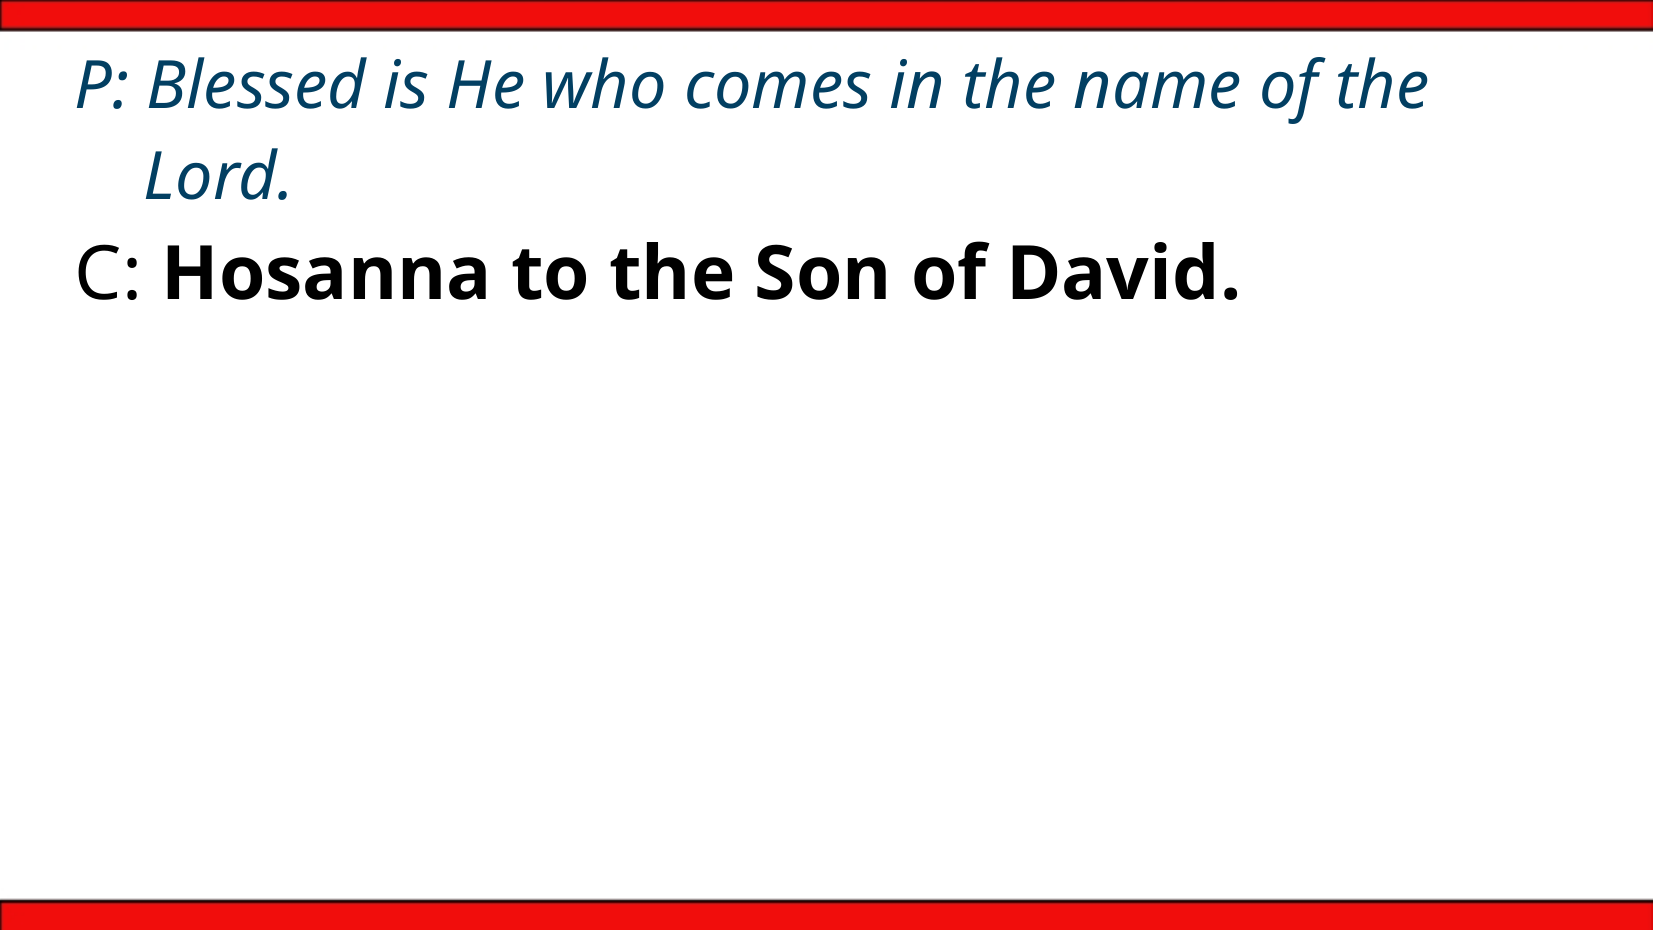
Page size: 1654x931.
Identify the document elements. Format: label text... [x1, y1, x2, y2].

picture [0, 0, 1653, 930]
text_box P: Blessed is He who comes in the name of the Lord. C: Hosanna to the Son of David. [60, 30, 1591, 323]
